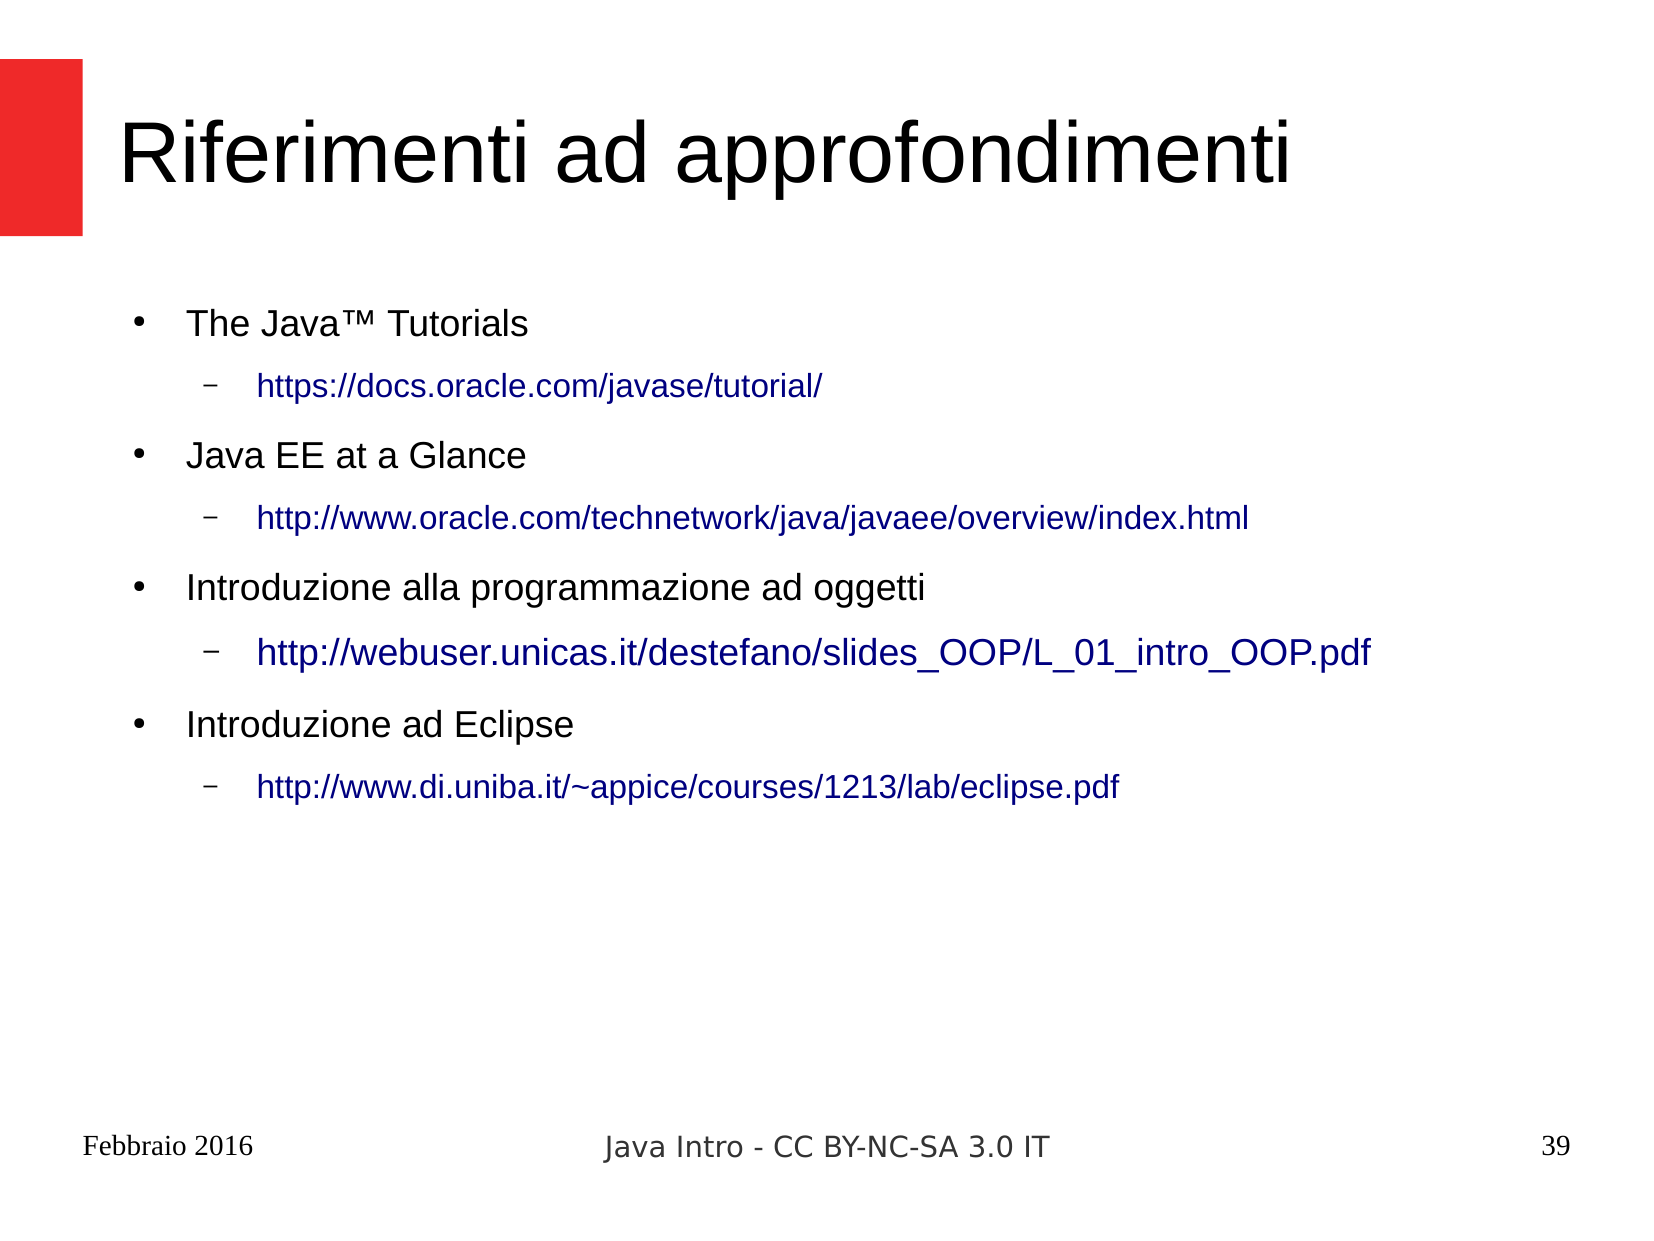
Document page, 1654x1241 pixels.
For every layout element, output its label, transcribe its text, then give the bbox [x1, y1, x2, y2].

list The Java™ Tutorials https://docs.oracle.com/javase/tutorial/ Java EE at a Glance http://www.oracle.com/technetwork/java/javaee/overview/index.html Introduzione alla programmazione ad oggetti http://webuser.unicas.it/destefano/slides_OOP/L_01_intro_OOP.pdf Introduzione ad Eclipse http://www.di.uniba.it/~appice/courses/1213/lab/eclipse.pdf [114, 302, 1539, 1033]
title Riferimenti ad approfondimenti [118, 49, 1607, 257]
